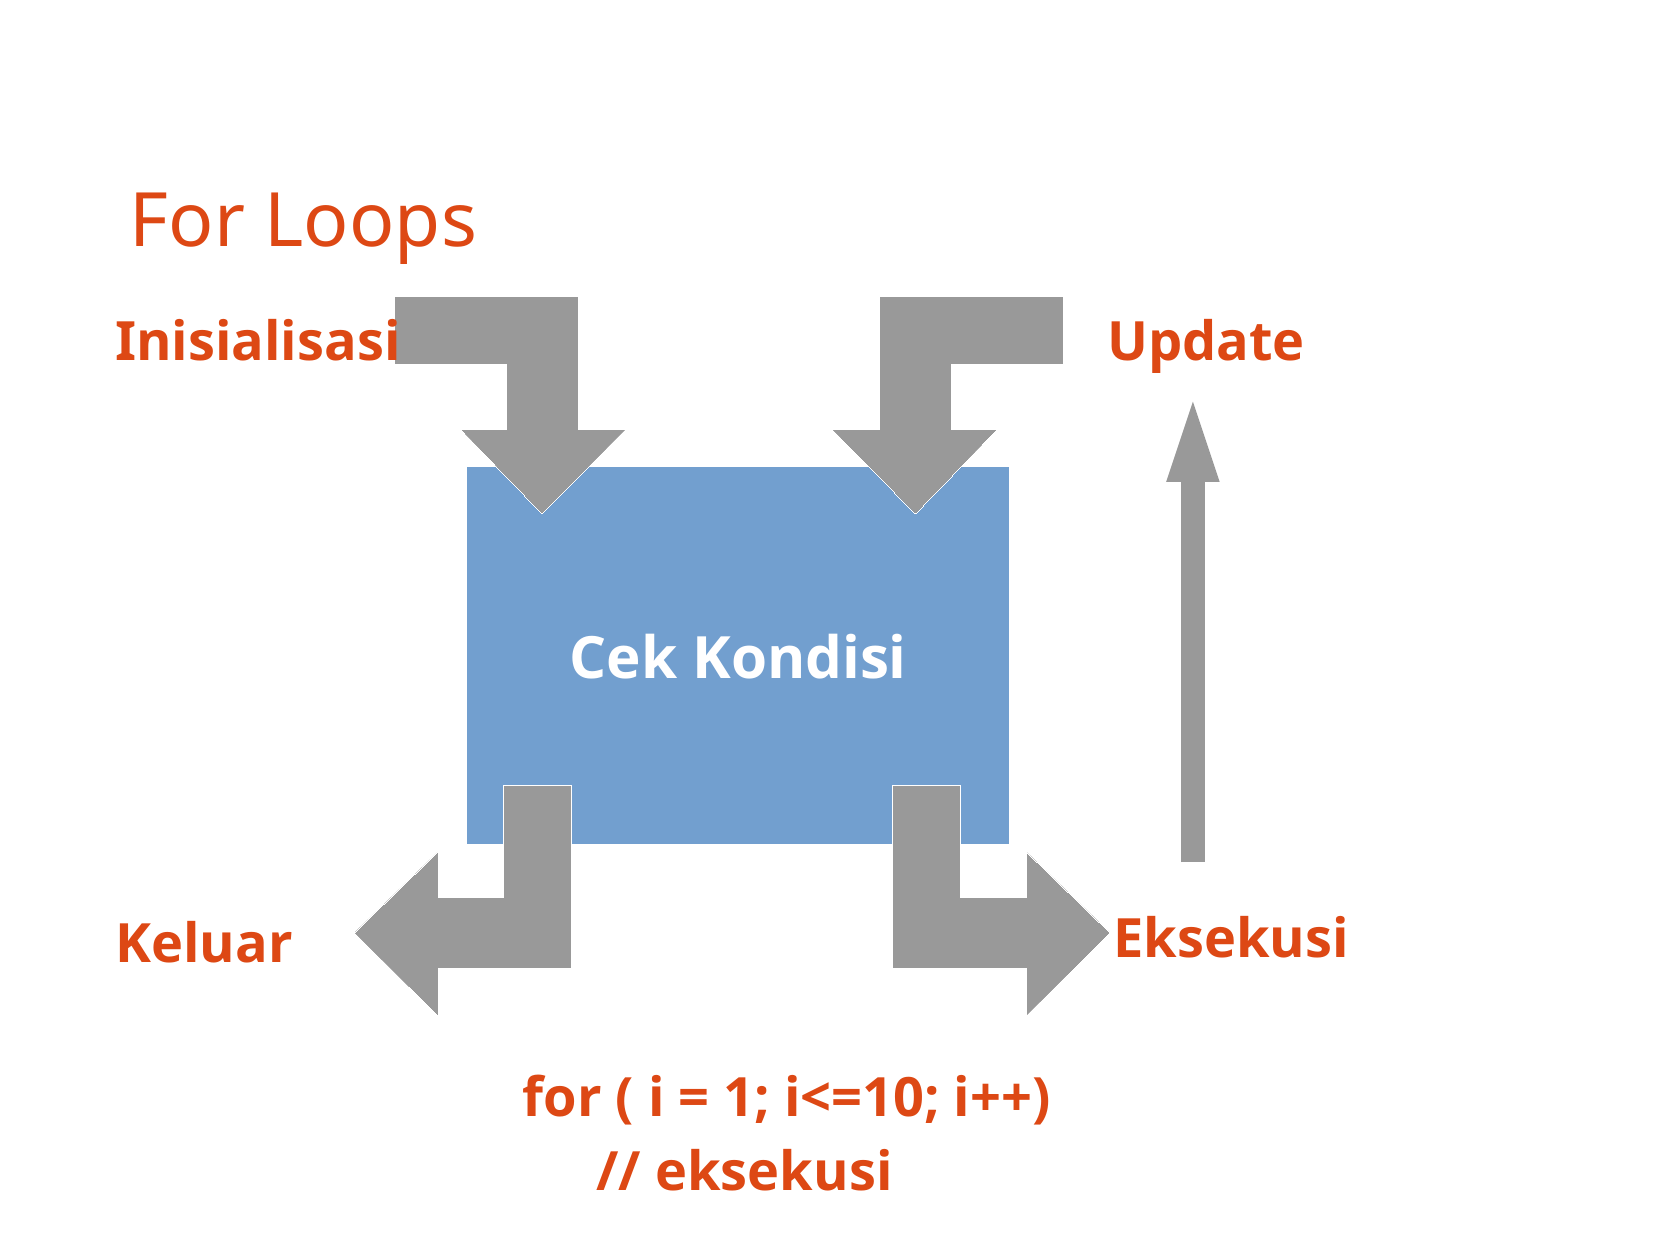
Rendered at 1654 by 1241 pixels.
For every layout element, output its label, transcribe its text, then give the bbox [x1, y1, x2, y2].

title For Loops [129, 153, 1518, 281]
text_box Update [1092, 295, 1436, 372]
text_box [443, 785, 572, 969]
text_box Cek Kondisi [466, 466, 1010, 845]
text_box [892, 785, 1098, 1016]
text_box [832, 296, 1064, 514]
text_box Eksekusi [1098, 891, 1441, 968]
text_box [443, 296, 626, 514]
text_box [395, 974, 439, 1016]
text_box for ( i = 1; i<=10; i++) // eksekusi [507, 1051, 1134, 1189]
text_box Inisialisasi [100, 295, 443, 372]
text_box [391, 851, 439, 897]
text_box Keluar [100, 897, 443, 974]
